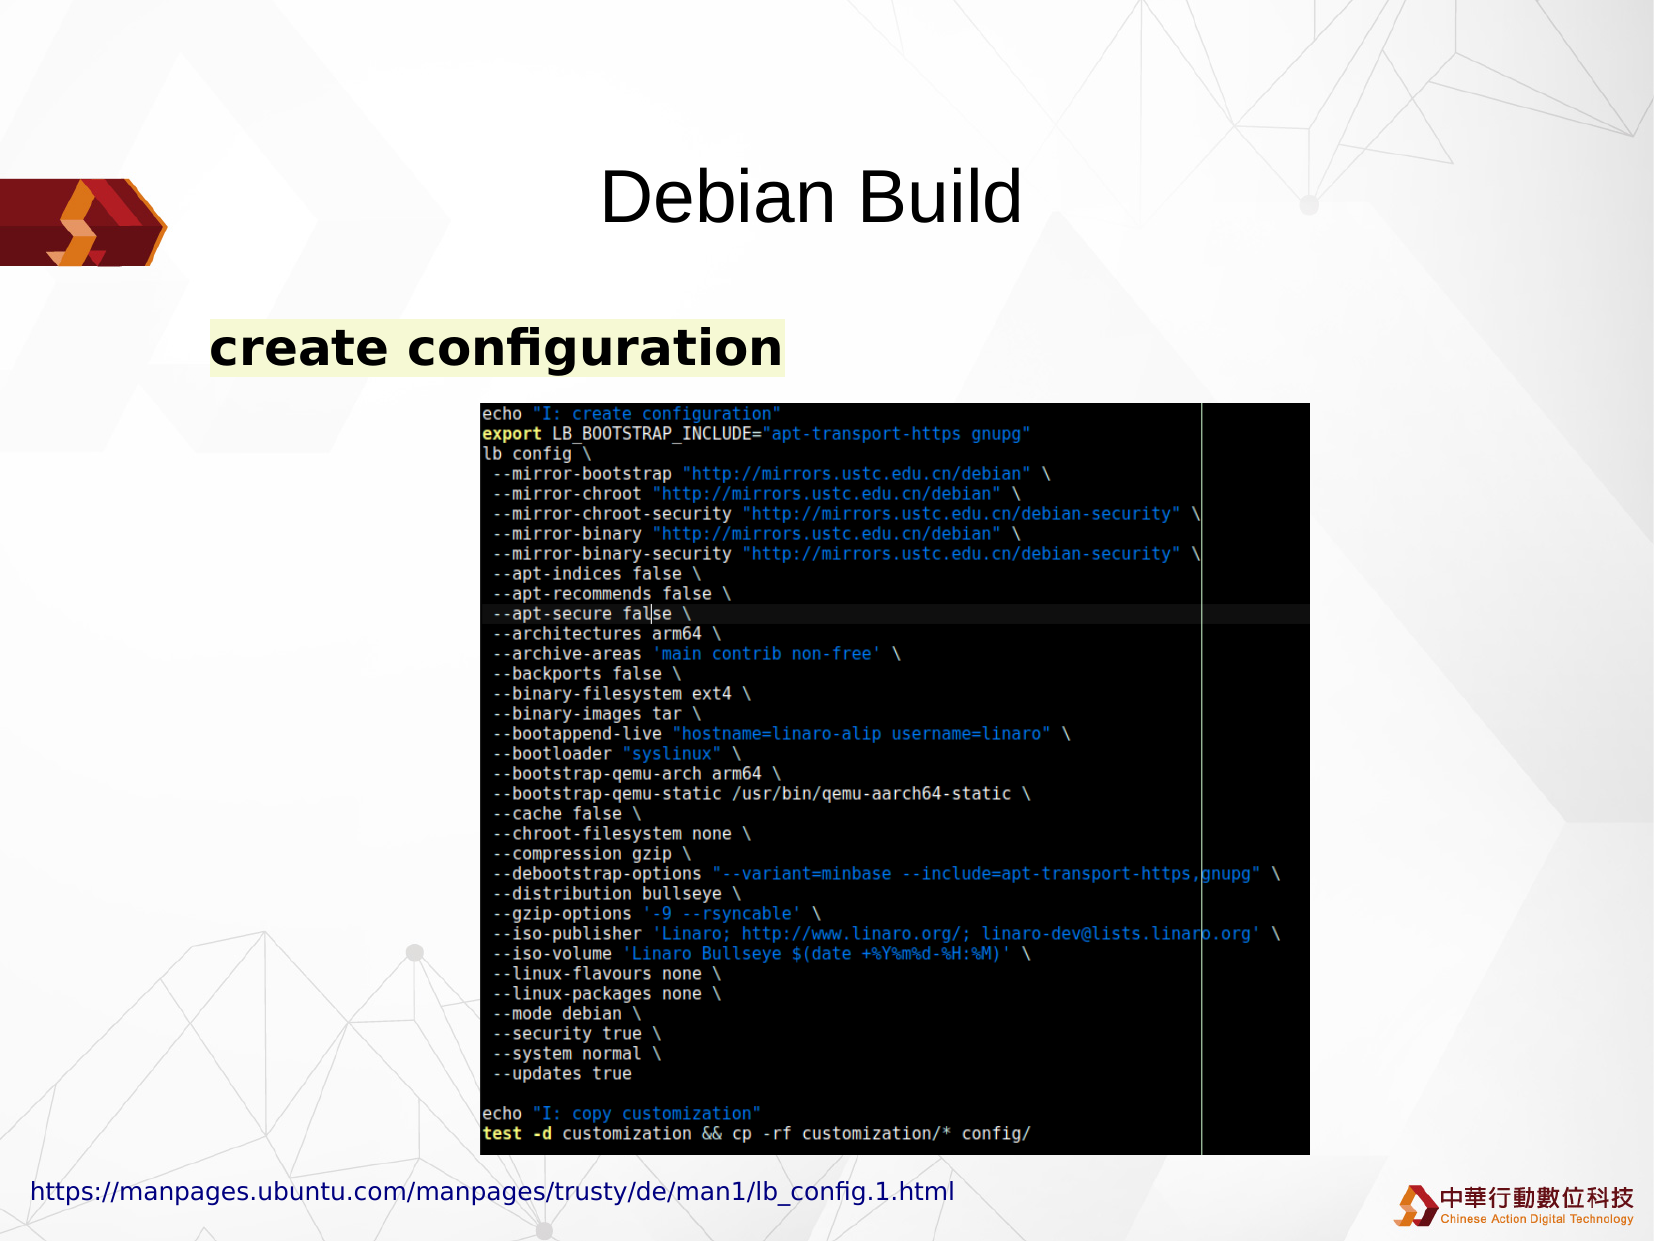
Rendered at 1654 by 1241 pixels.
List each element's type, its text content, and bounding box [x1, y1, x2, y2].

text_box https://manpages.ubuntu.com/manpages/trusty/de/man1/lb_config.1.html [15, 1170, 1006, 1229]
text_box create configuration [195, 311, 856, 424]
picture [0, 0, 1654, 1241]
title Debian Build [118, 112, 1506, 281]
